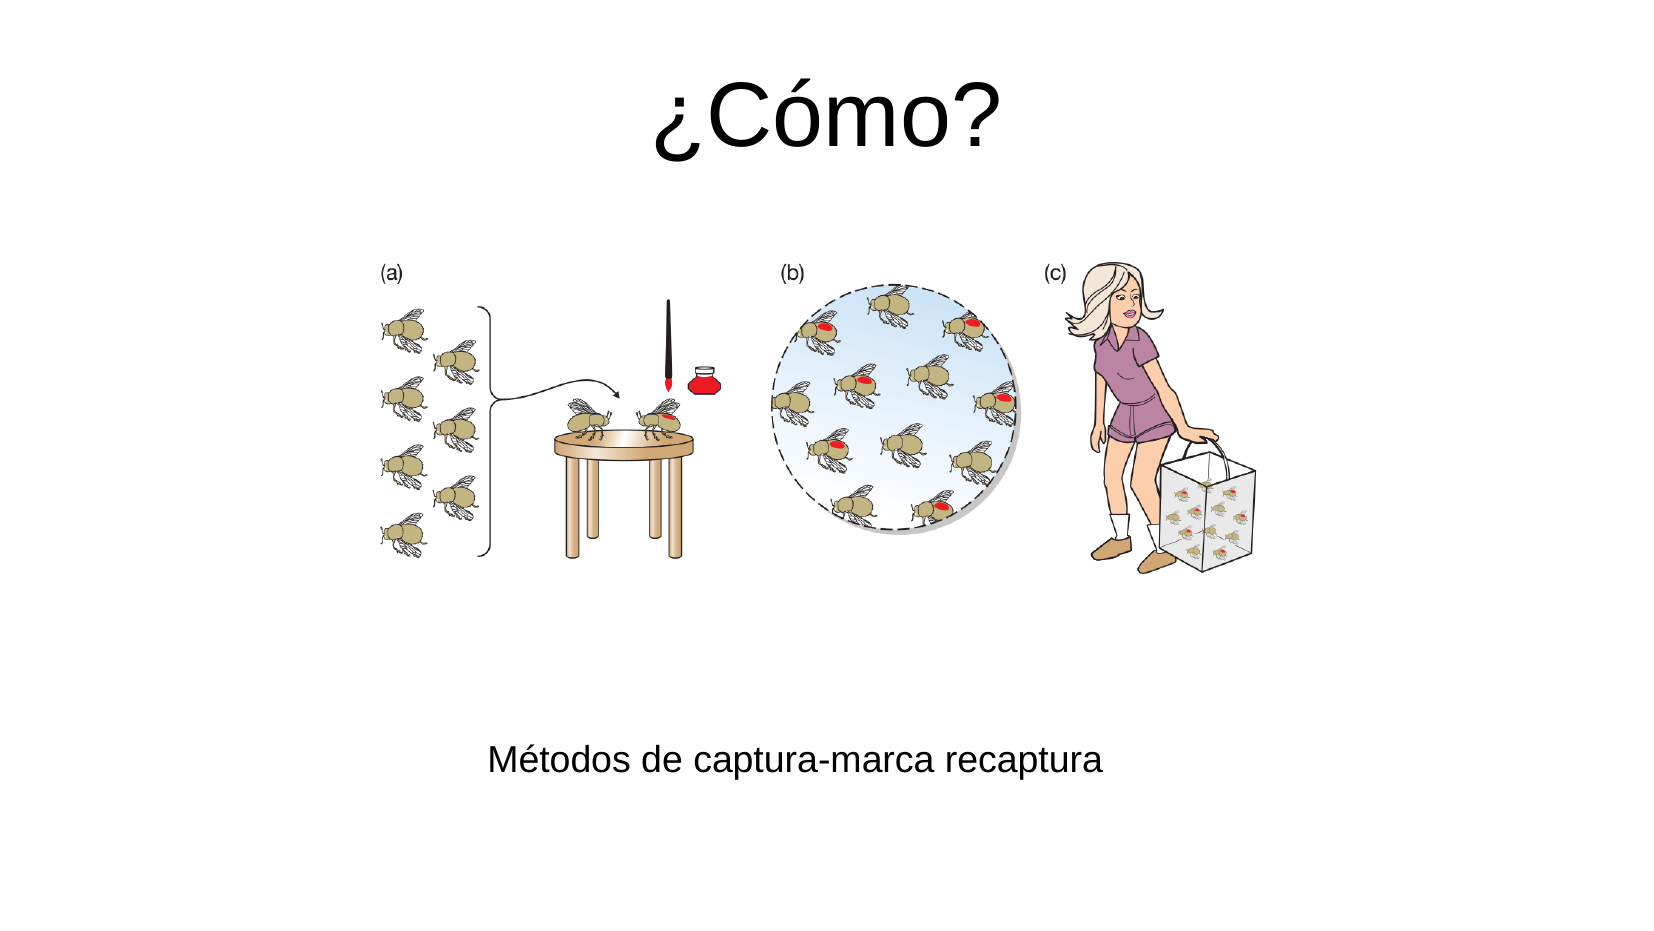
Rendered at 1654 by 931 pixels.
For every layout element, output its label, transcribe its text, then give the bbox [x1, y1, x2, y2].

title ¿Cómo? [82, 37, 1571, 193]
text_box Métodos de captura-marca recaptura [472, 730, 1118, 788]
picture [348, 246, 1270, 591]
